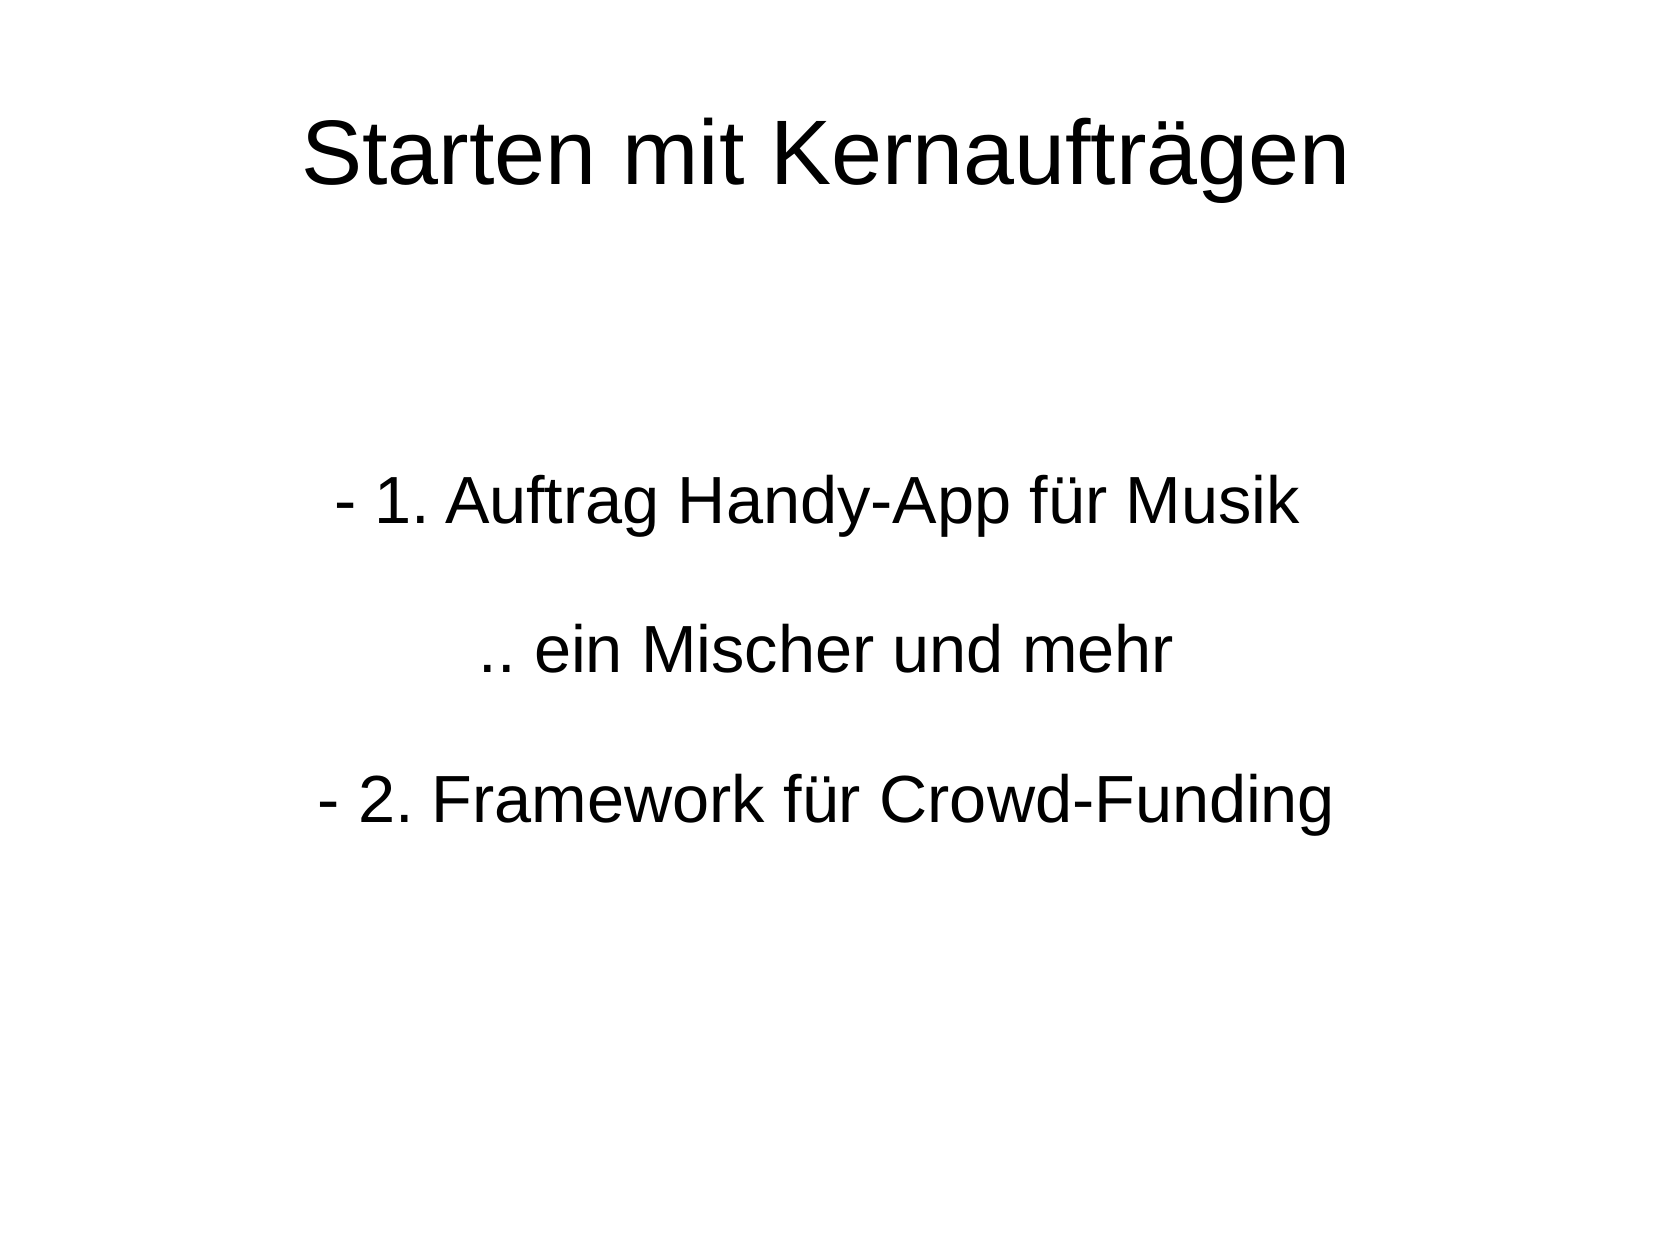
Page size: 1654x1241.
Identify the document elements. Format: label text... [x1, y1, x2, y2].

title Starten mit Kernaufträgen [82, 49, 1571, 257]
subtitle - 1. Auftrag Handy-App für Musik .. ein Mischer und mehr - 2. Framework für Crowd-Funding [82, 290, 1571, 1010]
